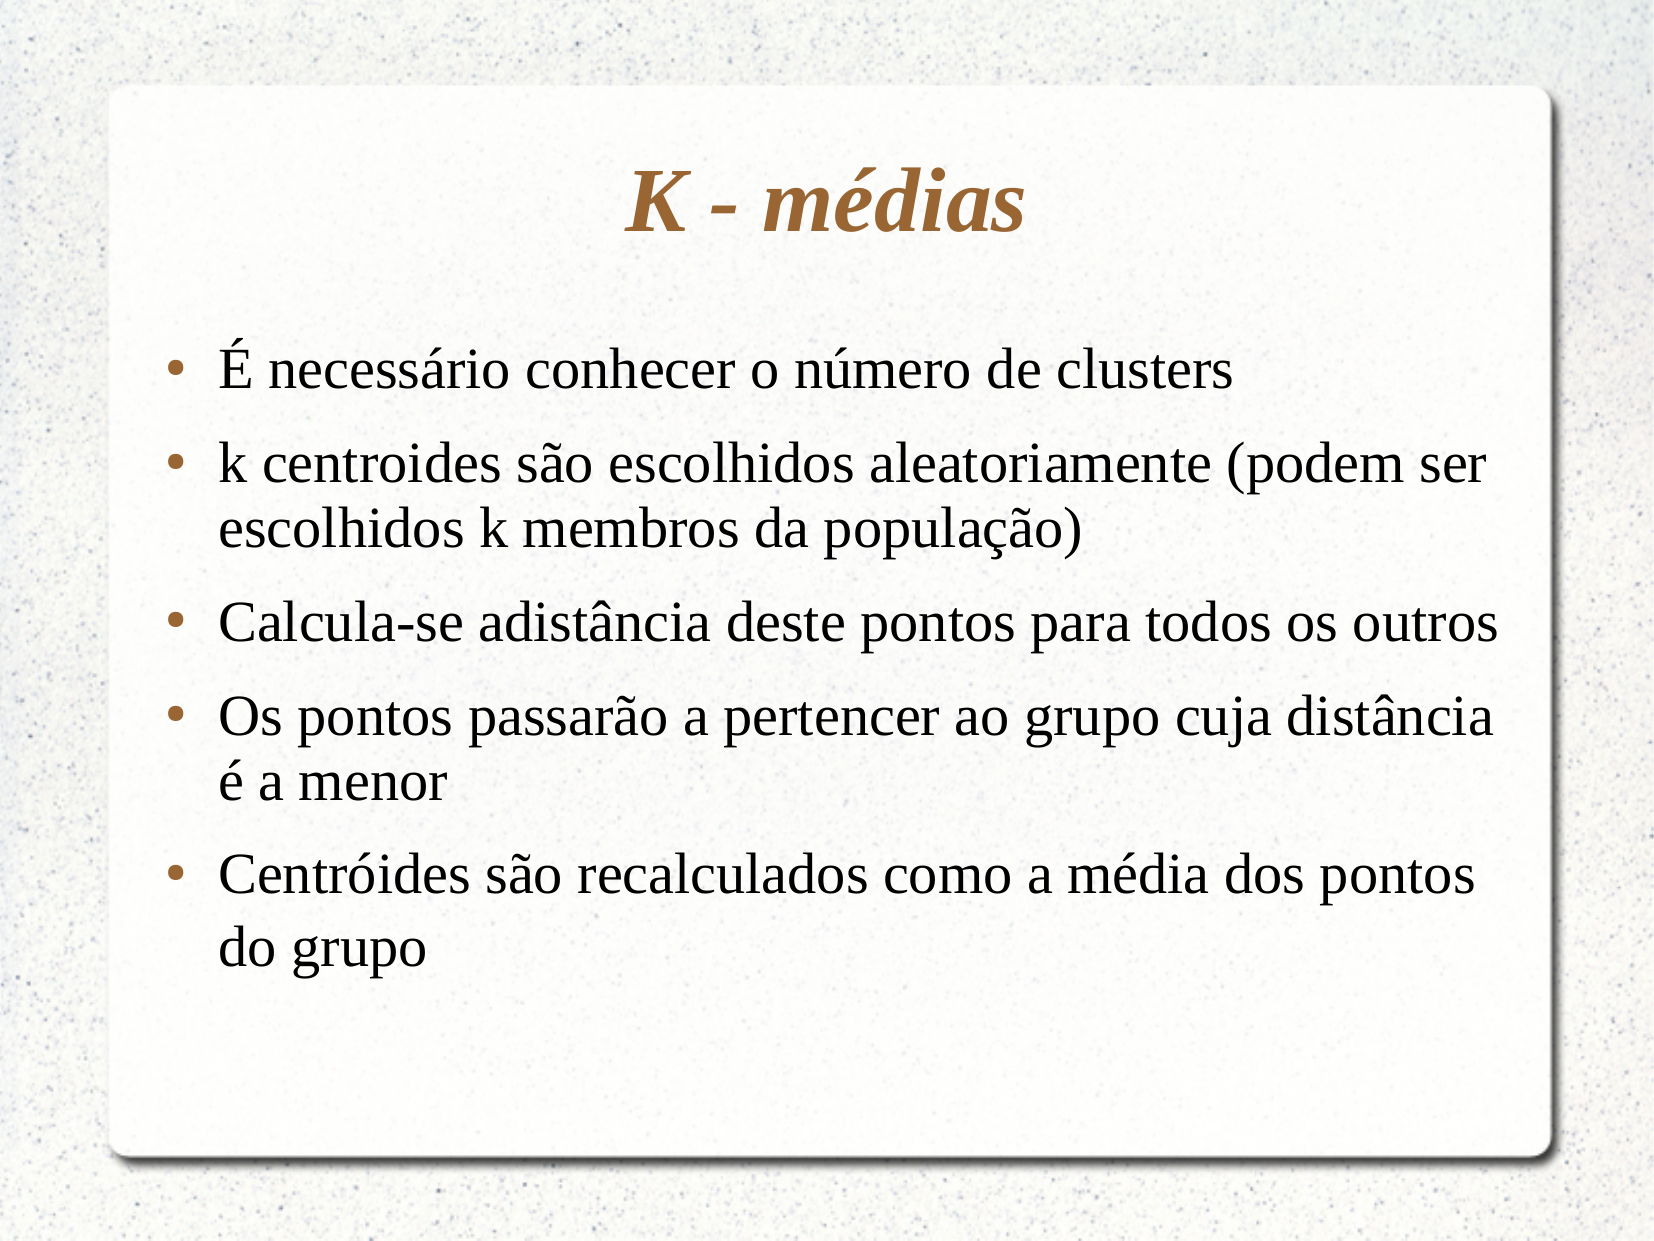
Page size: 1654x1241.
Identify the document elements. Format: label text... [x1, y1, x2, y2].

picture [0, 0, 1654, 1241]
list É necessário conhecer o número de clusters k centroides são escolhidos aleatoriamente (podem ser escolhidos k membros da população) Calcula-se adistância deste pontos para todos os outros Os pontos passarão a pertencer ao grupo cuja distância é a menor Centróides são recalculados como a média dos pontos do grupo [147, 336, 1506, 1241]
title K - médias [118, 96, 1536, 304]
